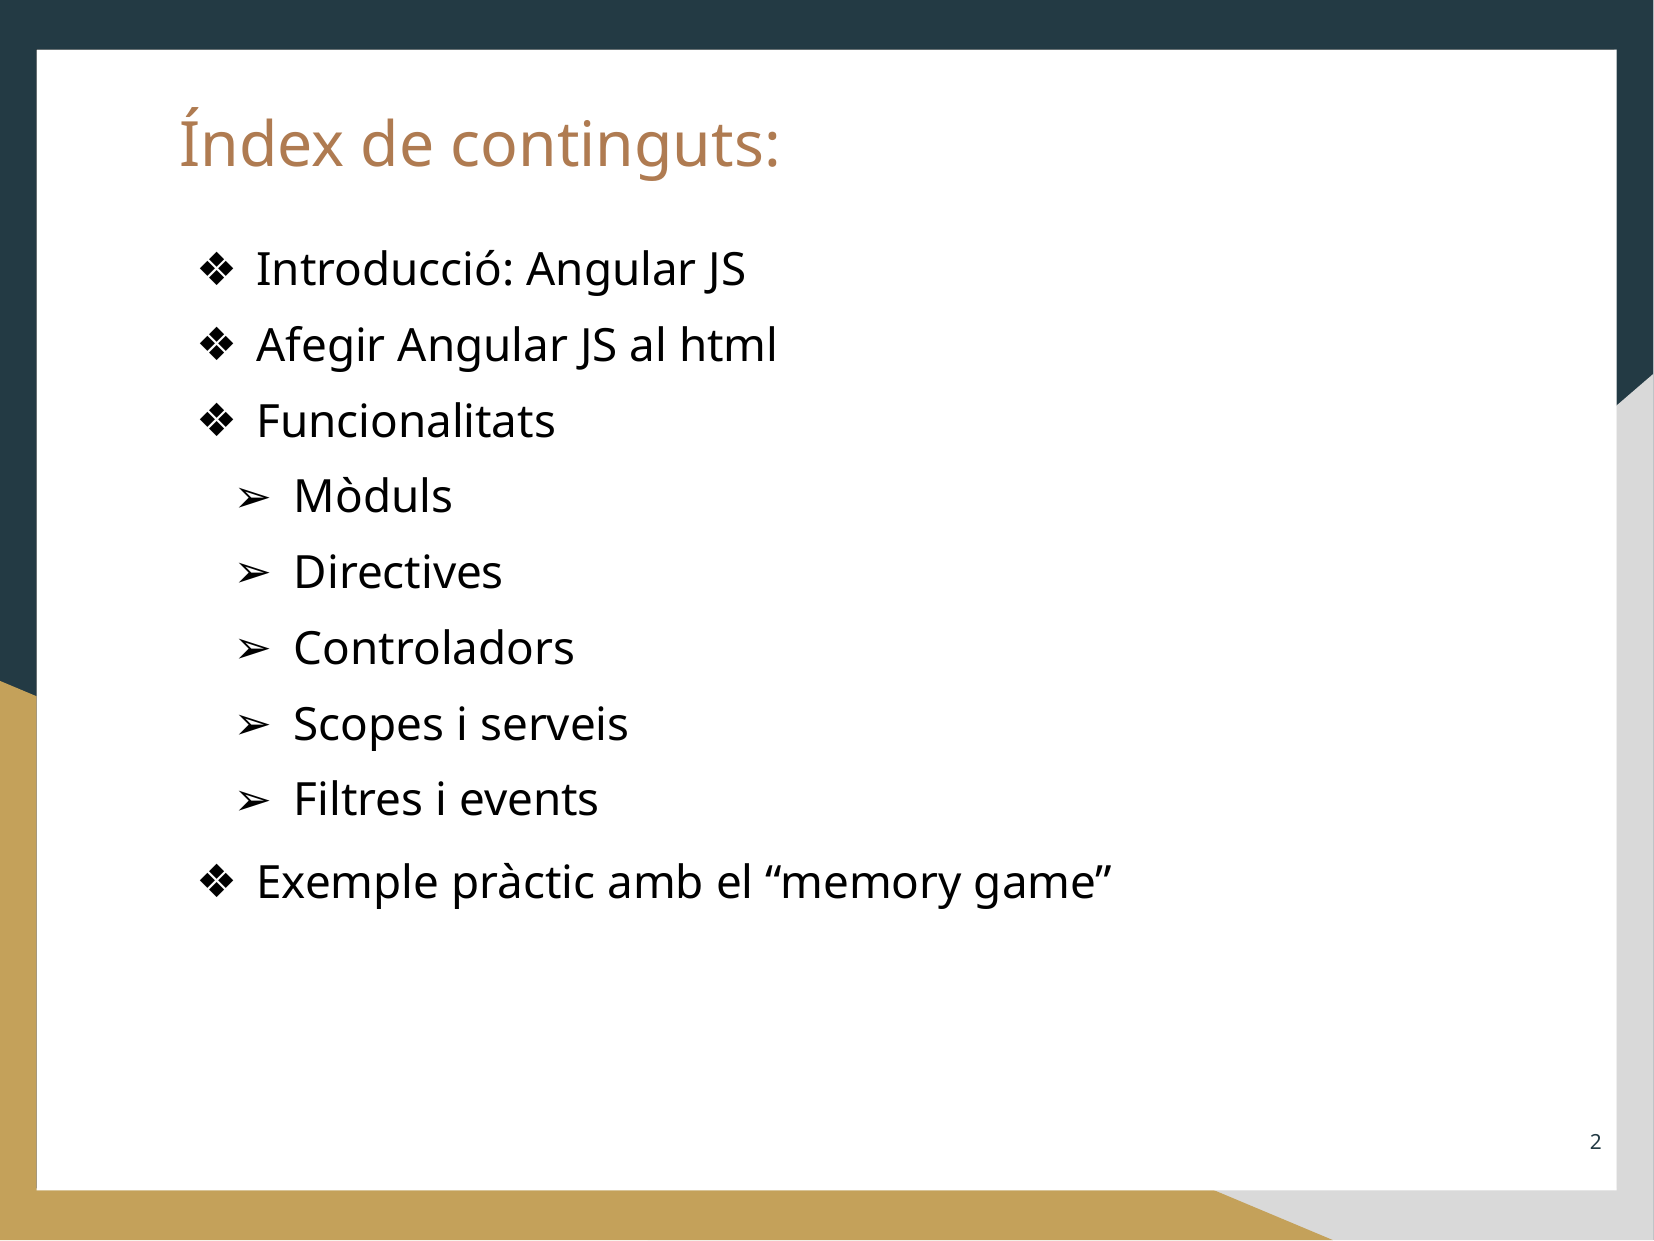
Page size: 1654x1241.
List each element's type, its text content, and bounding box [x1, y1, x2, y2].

list Introducció: Angular JS Afegir Angular JS al html Funcionalitats Mòduls Directives Controladors Scopes i serveis Filtres i events Exemple pràctic amb el “memory game” [166, 216, 1524, 1028]
slide_number <número> [1517, 1095, 1617, 1191]
title Índex de continguts: [164, 89, 1493, 260]
